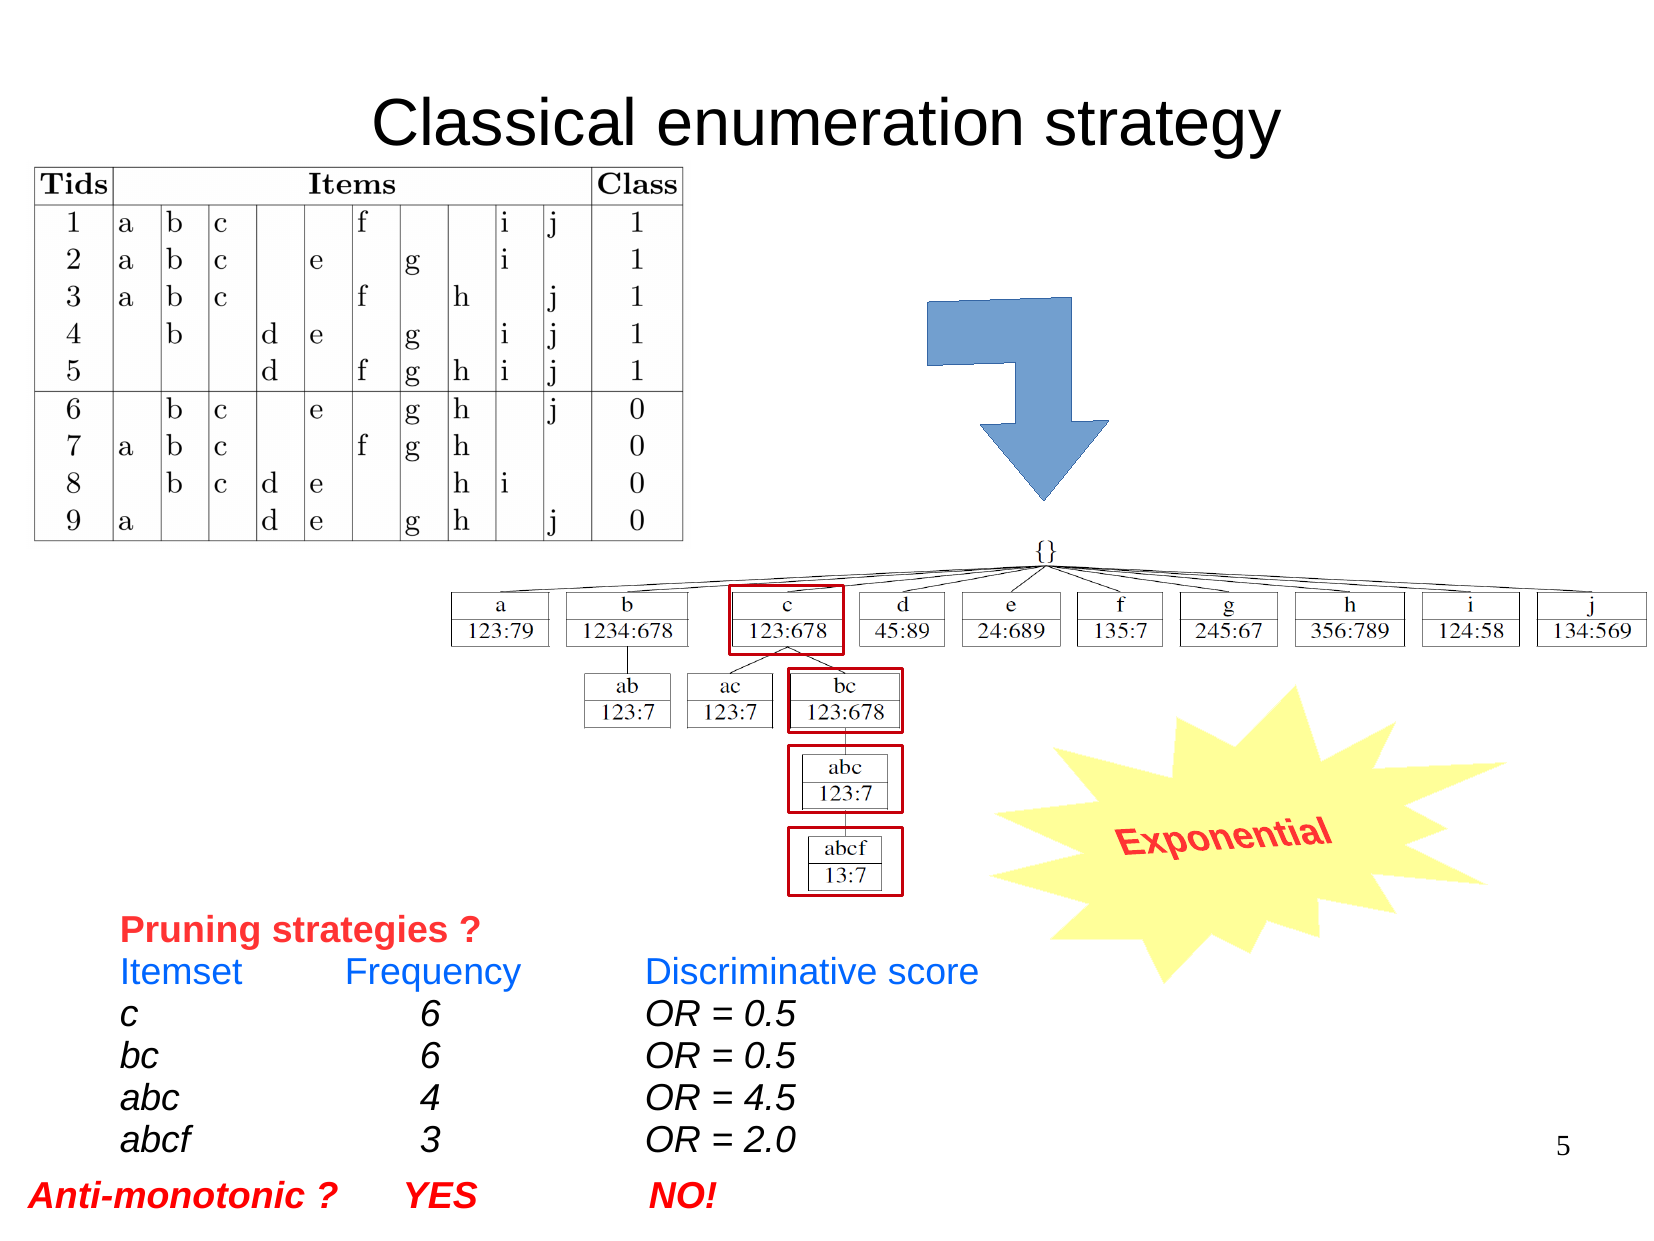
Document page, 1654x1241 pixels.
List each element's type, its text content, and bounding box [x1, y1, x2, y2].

picture [790, 829, 901, 894]
text_box [927, 297, 1109, 501]
text_box Anti-monotonic ? YES NO! [13, 1167, 779, 1225]
title Classical enumeration strategy [82, 49, 1571, 196]
picture [26, 160, 1654, 895]
text_box Exponential [989, 684, 1507, 984]
text_box Pruning strategies ? Itemset Frequency Discriminative score c 6 OR = 0.5 bc 6 OR = 0.5 abc 4 OR = 4.5 abcf 3 OR = 2.0 [105, 901, 1126, 1211]
